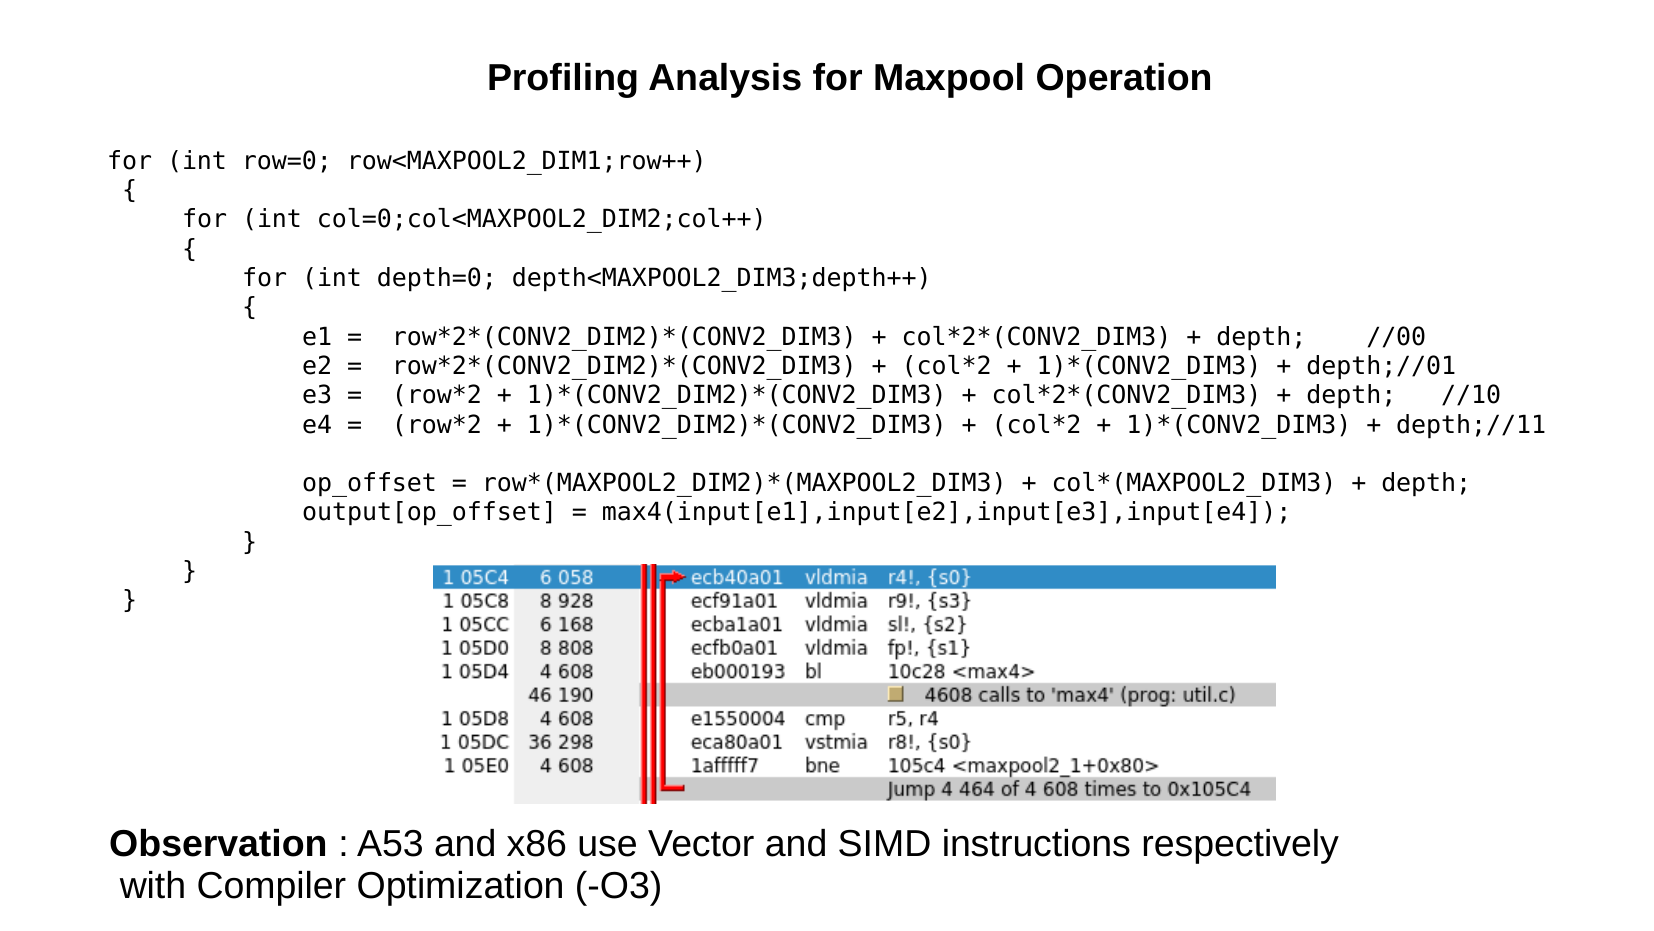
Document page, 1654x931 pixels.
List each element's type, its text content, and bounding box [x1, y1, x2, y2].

title Profiling Analysis for Maxpool Operation [106, 0, 1595, 156]
text_box for (int row=0; row<MAXPOOL2_DIM1;row++) { for (int col=0;col<MAXPOOL2_DIM2;col++) { for (int depth=0; depth<MAXPOOL2_DIM3;depth++) { e1 = row*2*(CONV2_DIM2)*(CONV2_DIM3) + col*2*(CONV2_DIM3) + depth; //00 e2 = row*2*(CONV2_DIM2)*(CONV2_DIM3) + (col*2 + 1)*(CONV2_DIM3) + depth;//01 e3 = (row*2 + 1)*(CONV2_DIM2)*(CONV2_DIM3) + col*2*(CONV2_DIM3) + depth; //10 e4 = (row*2 + 1)*(CONV2_DIM2)*(CONV2_DIM3) + (col*2 + 1)*(CONV2_DIM3) + depth;//11 op_offset = row*(MAXPOOL2_DIM2)*(MAXPOOL2_DIM3) + col*(MAXPOOL2_DIM3) + depth; output[op_offset] = max4(input[e1],input[e2],input[e3],input[e4]); } } } [47, 138, 1583, 626]
picture [433, 564, 1276, 804]
text_box Observation : A53 and x86 use Vector and SIMD instructions respectively with Compiler Optimization (-O3) [94, 814, 1355, 914]
